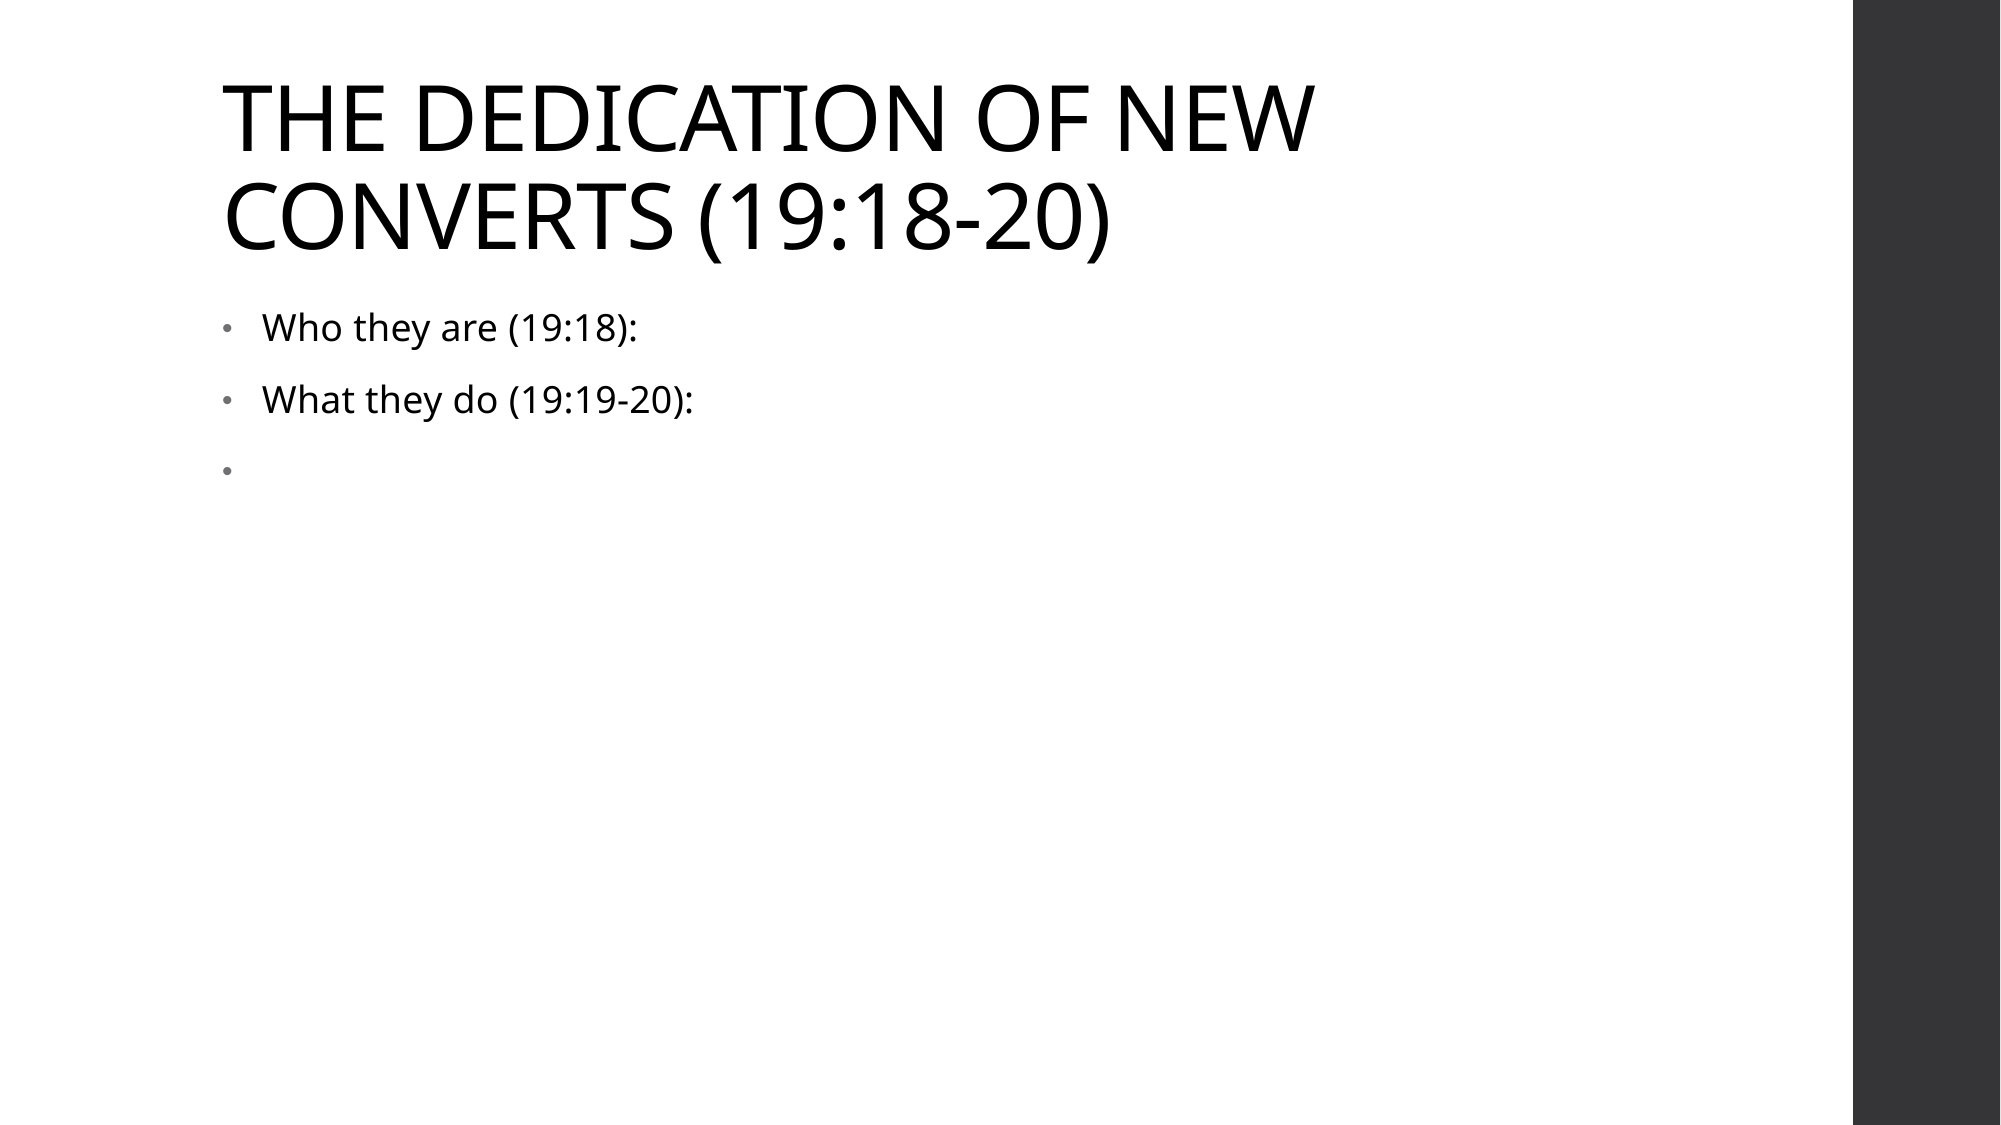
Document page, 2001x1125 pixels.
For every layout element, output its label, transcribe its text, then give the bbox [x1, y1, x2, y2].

title THE DEDICATION OF NEW CONVERTS (19:18-20) [206, 60, 1797, 278]
list Who they are (19:18): What they do (19:19-20): [206, 299, 1617, 1014]
